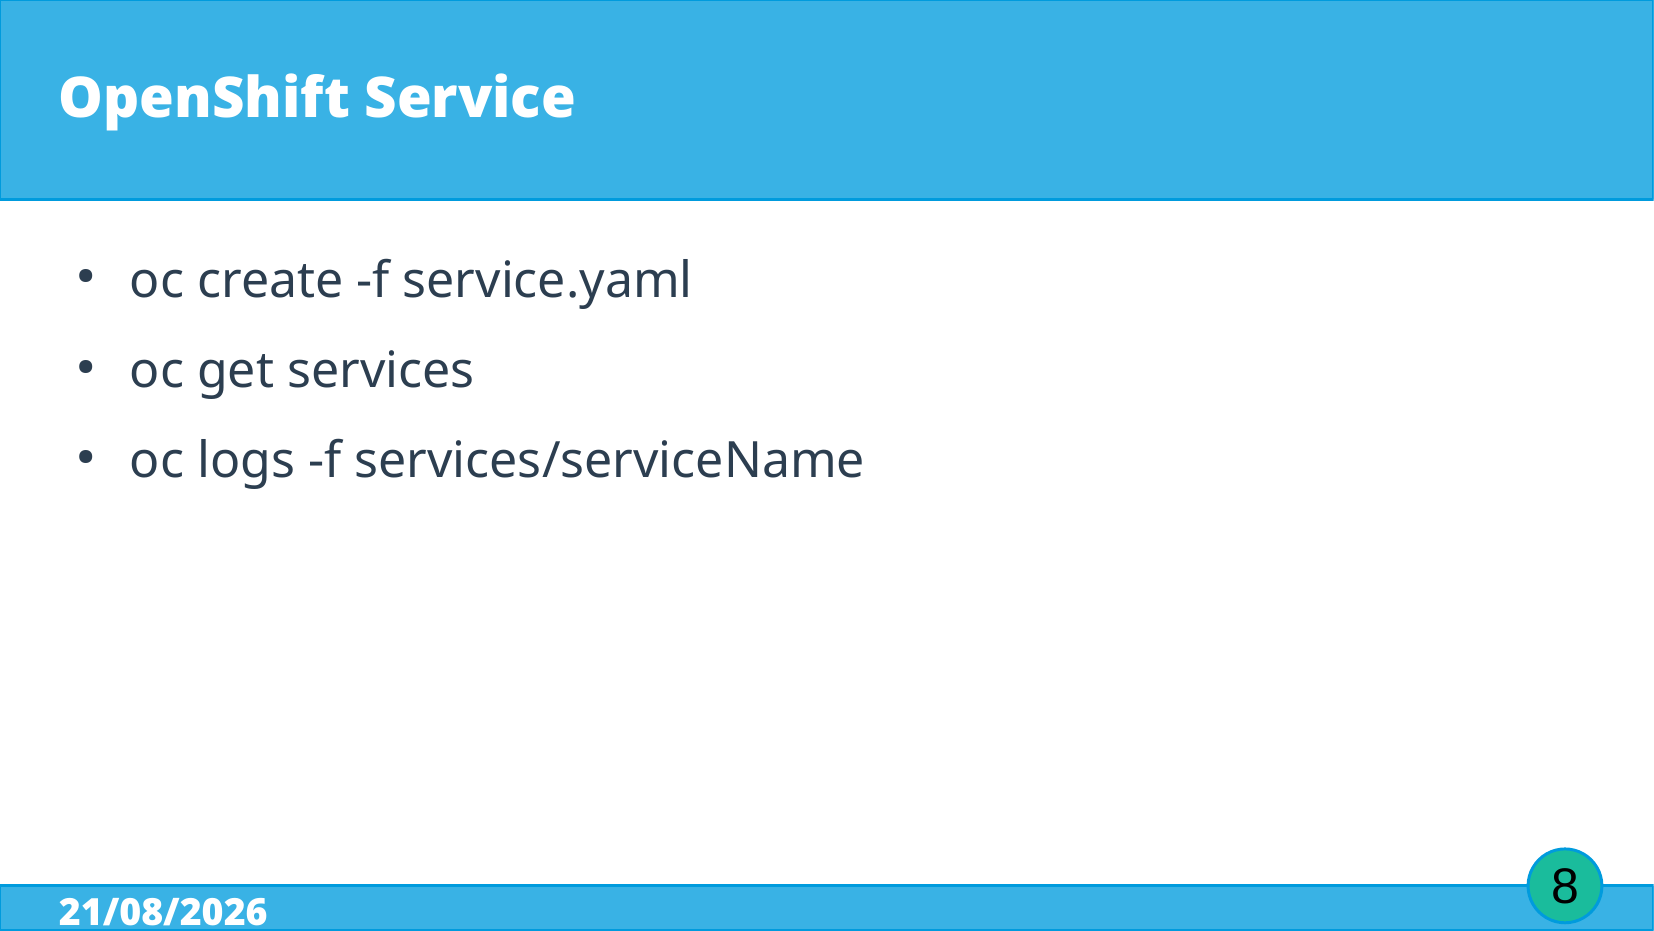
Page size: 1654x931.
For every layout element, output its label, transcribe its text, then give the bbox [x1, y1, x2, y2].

title OpenShift Service [59, 37, 1595, 155]
list oc create -f service.yaml oc get services oc logs -f services/serviceName [59, 243, 1595, 864]
